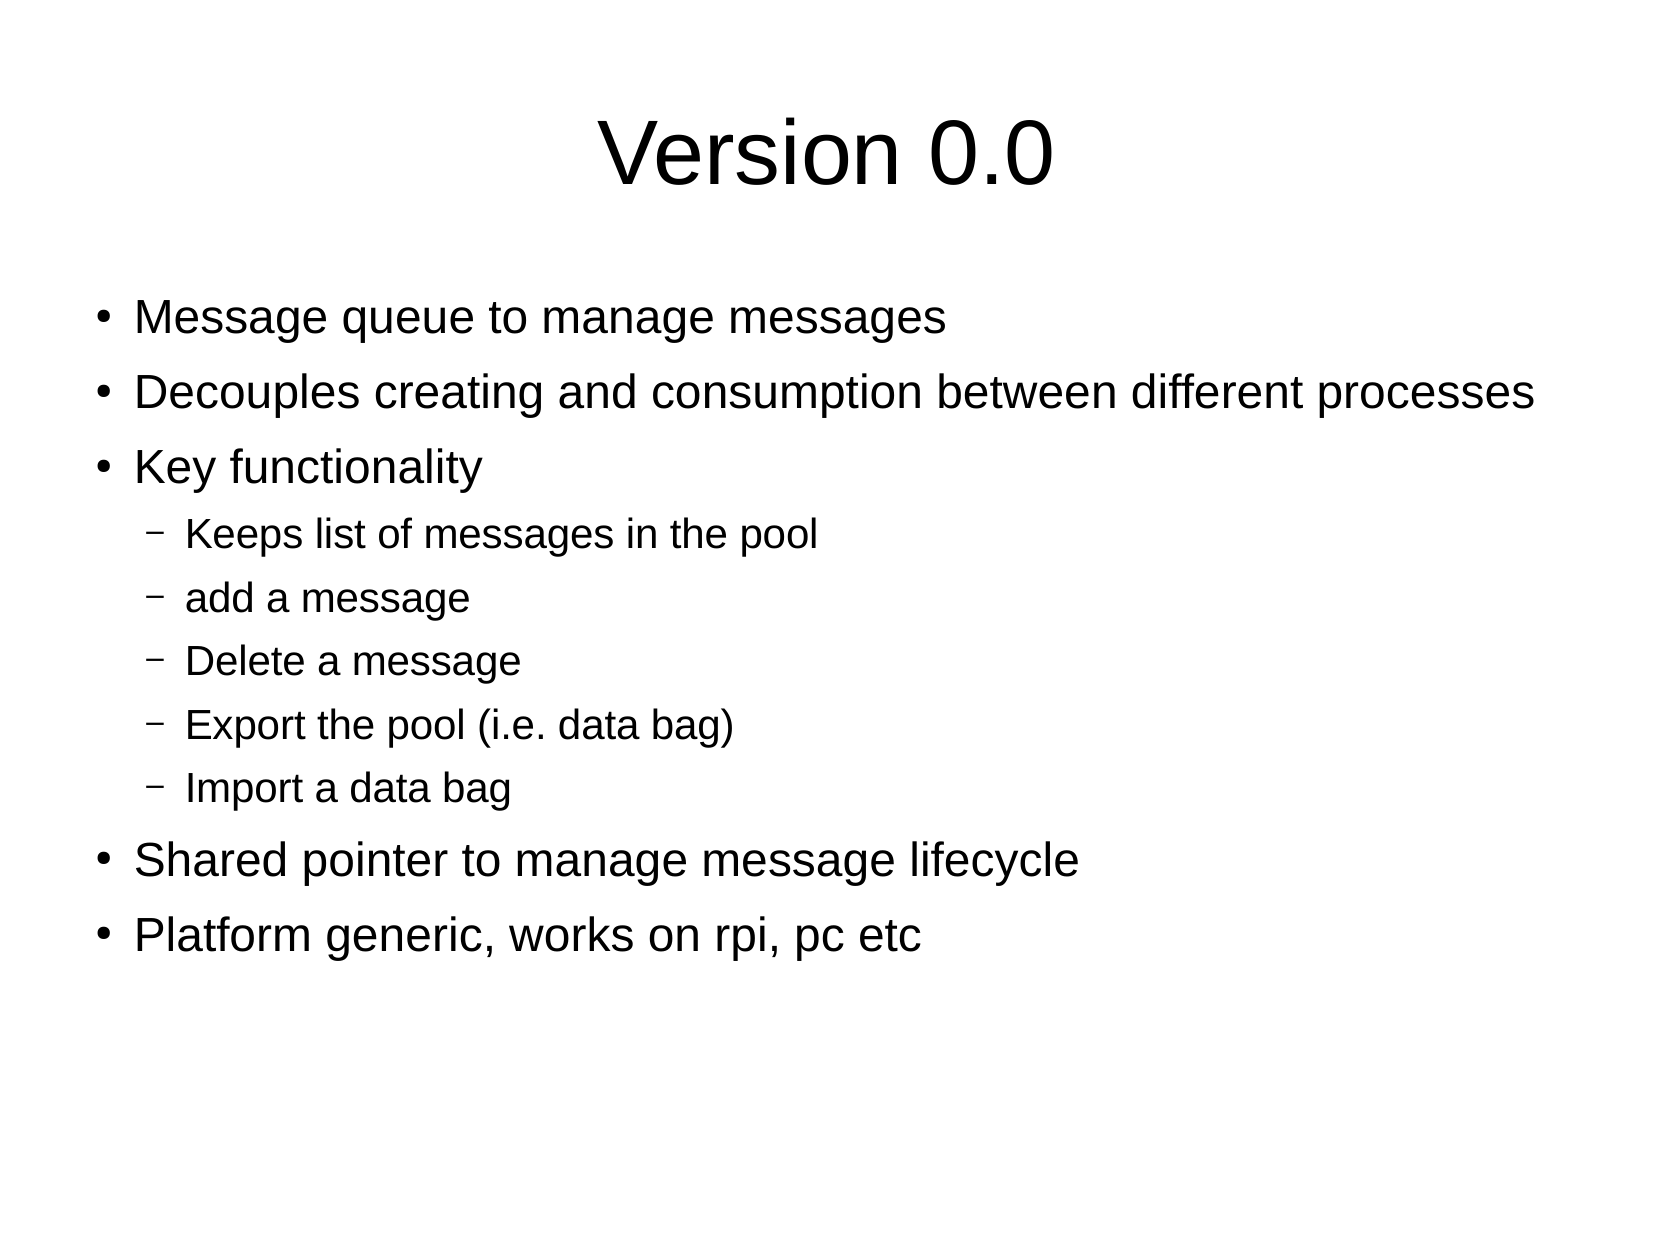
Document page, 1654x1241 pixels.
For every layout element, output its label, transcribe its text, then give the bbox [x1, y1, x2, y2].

list Message queue to manage messages Decouples creating and consumption between different processes Key functionality Keeps list of messages in the pool add a message Delete a message Export the pool (i.e. data bag) Import a data bag Shared pointer to manage message lifecycle Platform generic, works on rpi, pc etc [82, 290, 1571, 1010]
title Version 0.0 [82, 49, 1571, 257]
